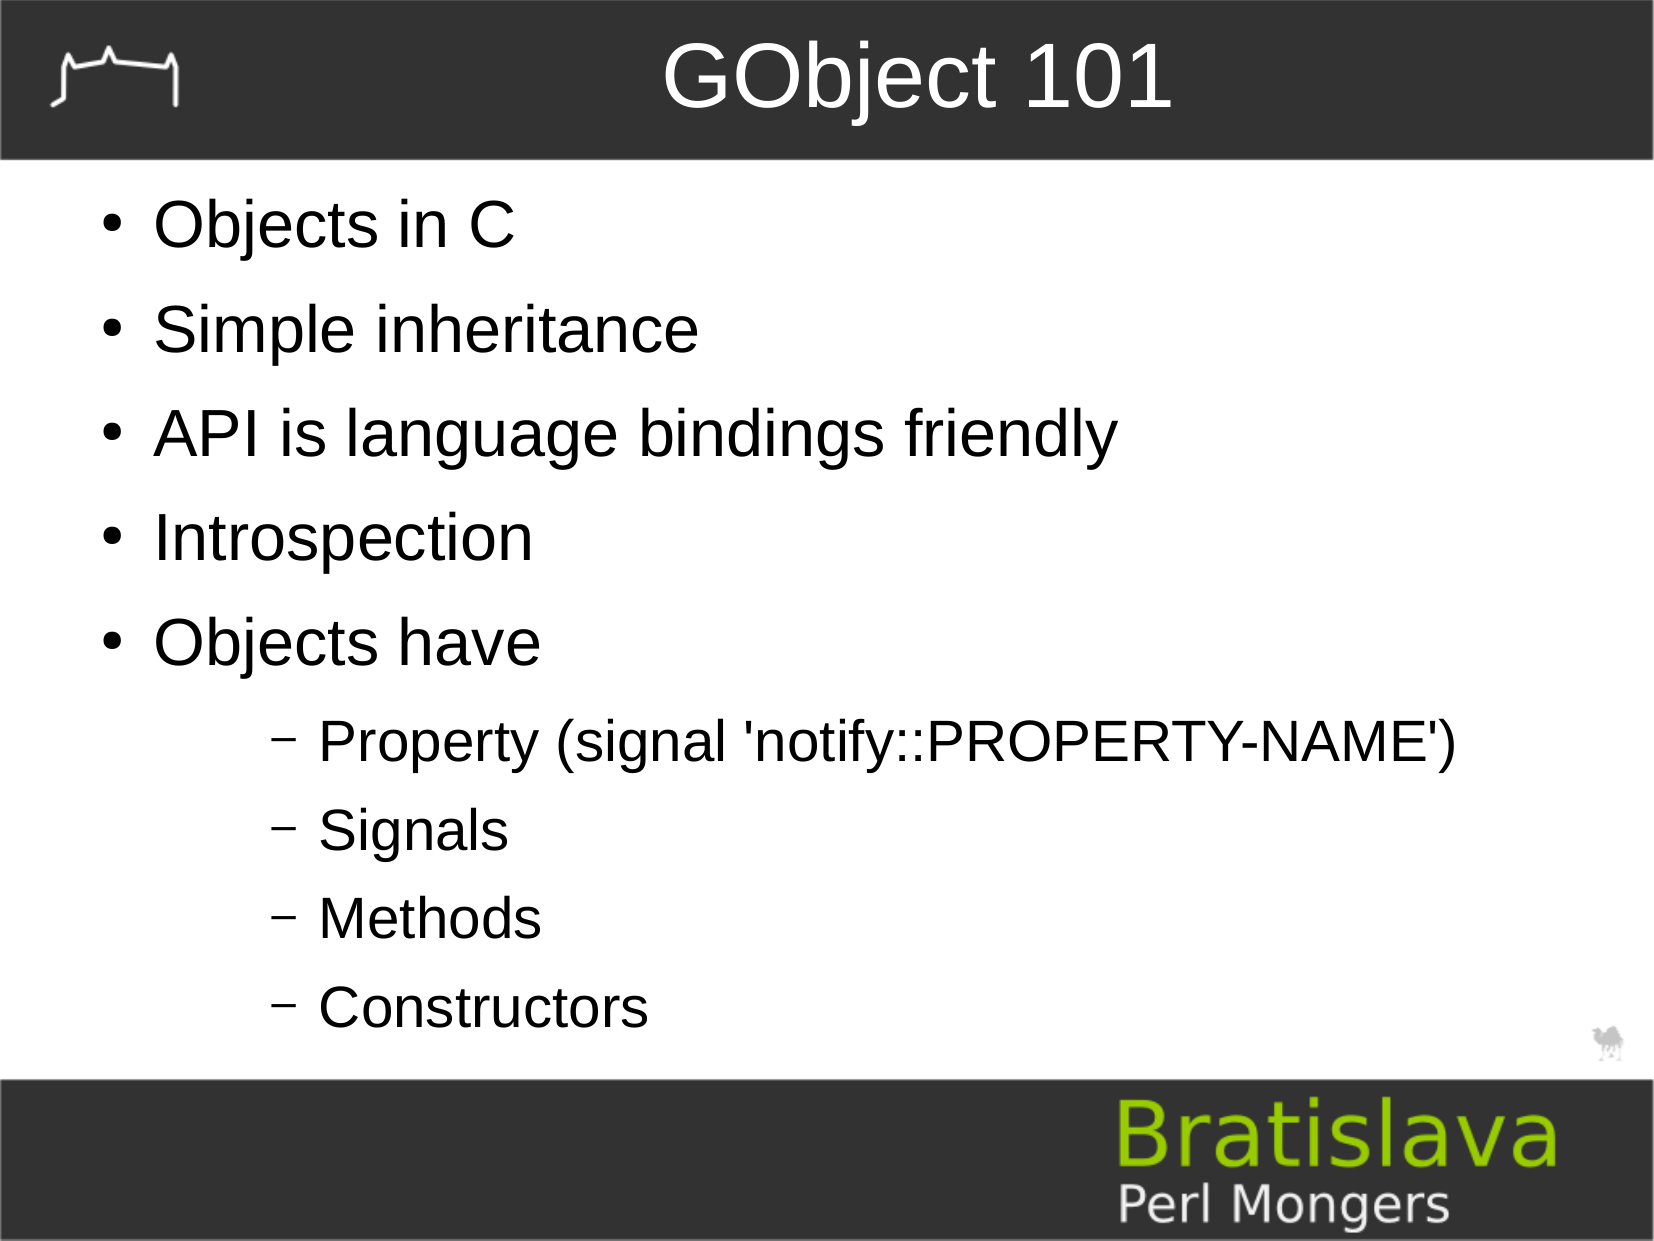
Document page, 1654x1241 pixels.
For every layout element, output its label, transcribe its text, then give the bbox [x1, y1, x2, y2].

picture [0, 0, 1654, 1241]
title GObject 101 [193, 24, 1645, 128]
list Objects in C Simple inheritance API is language bindings friendly Introspection Objects have Property (signal 'notify::PROPERTY-NAME') Signals Methods Constructors [82, 187, 1576, 1040]
